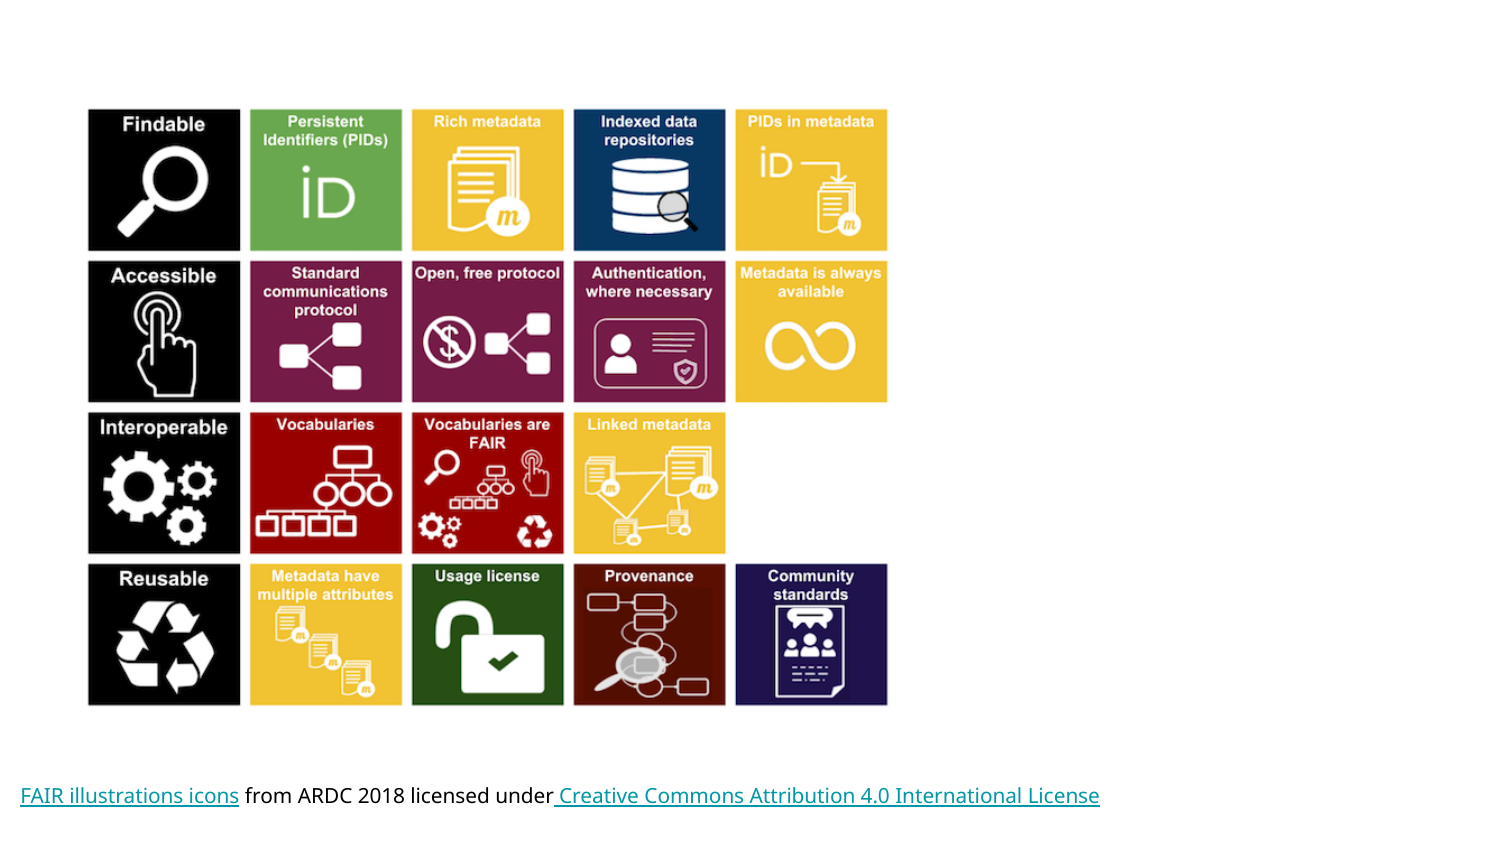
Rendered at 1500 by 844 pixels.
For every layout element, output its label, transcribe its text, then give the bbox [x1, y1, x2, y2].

picture [83, 104, 948, 736]
text_box FAIR illustrations icons from ARDC 2018 licensed under Creative Commons Attribution 4.0 International License [9, 771, 1161, 844]
